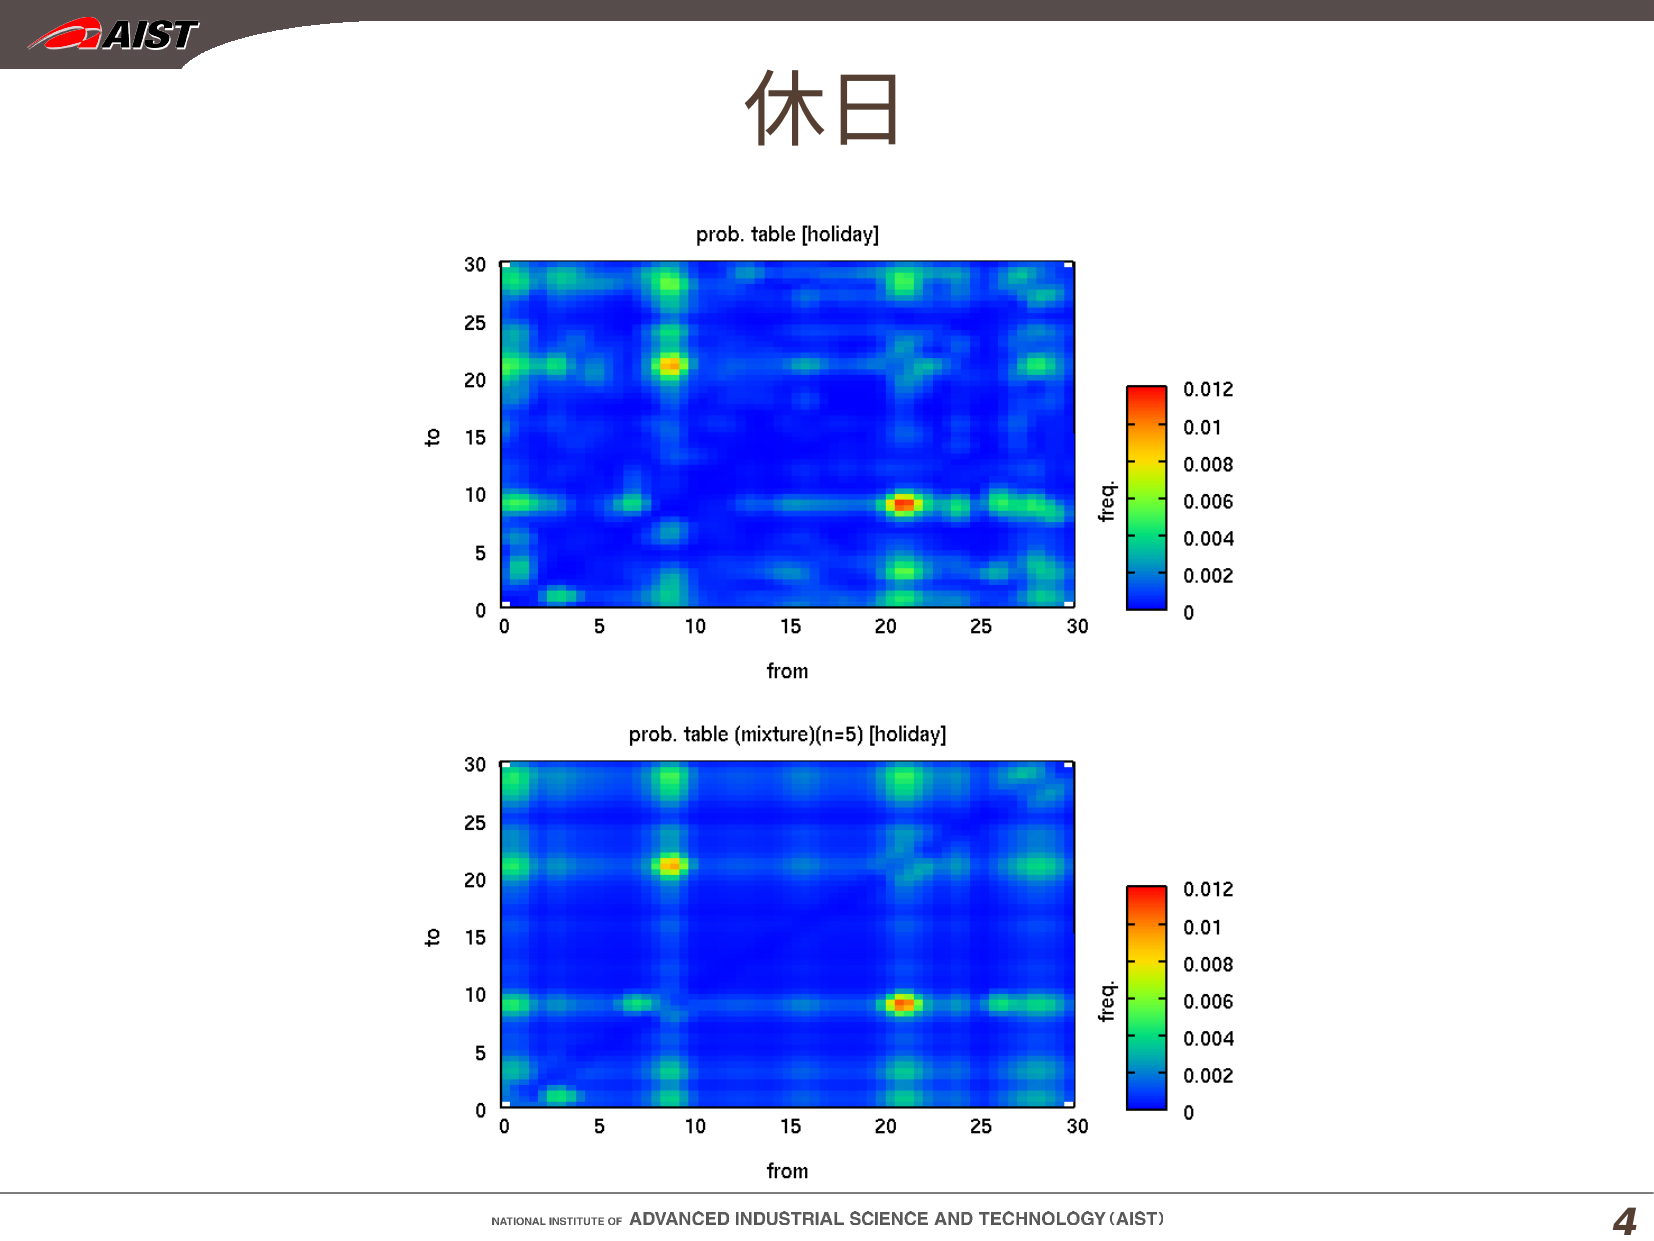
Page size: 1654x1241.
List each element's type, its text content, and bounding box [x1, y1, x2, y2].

picture [418, 220, 1236, 686]
picture [418, 720, 1236, 1185]
picture [27, 17, 199, 21]
title 休日 [0, 21, 1654, 191]
